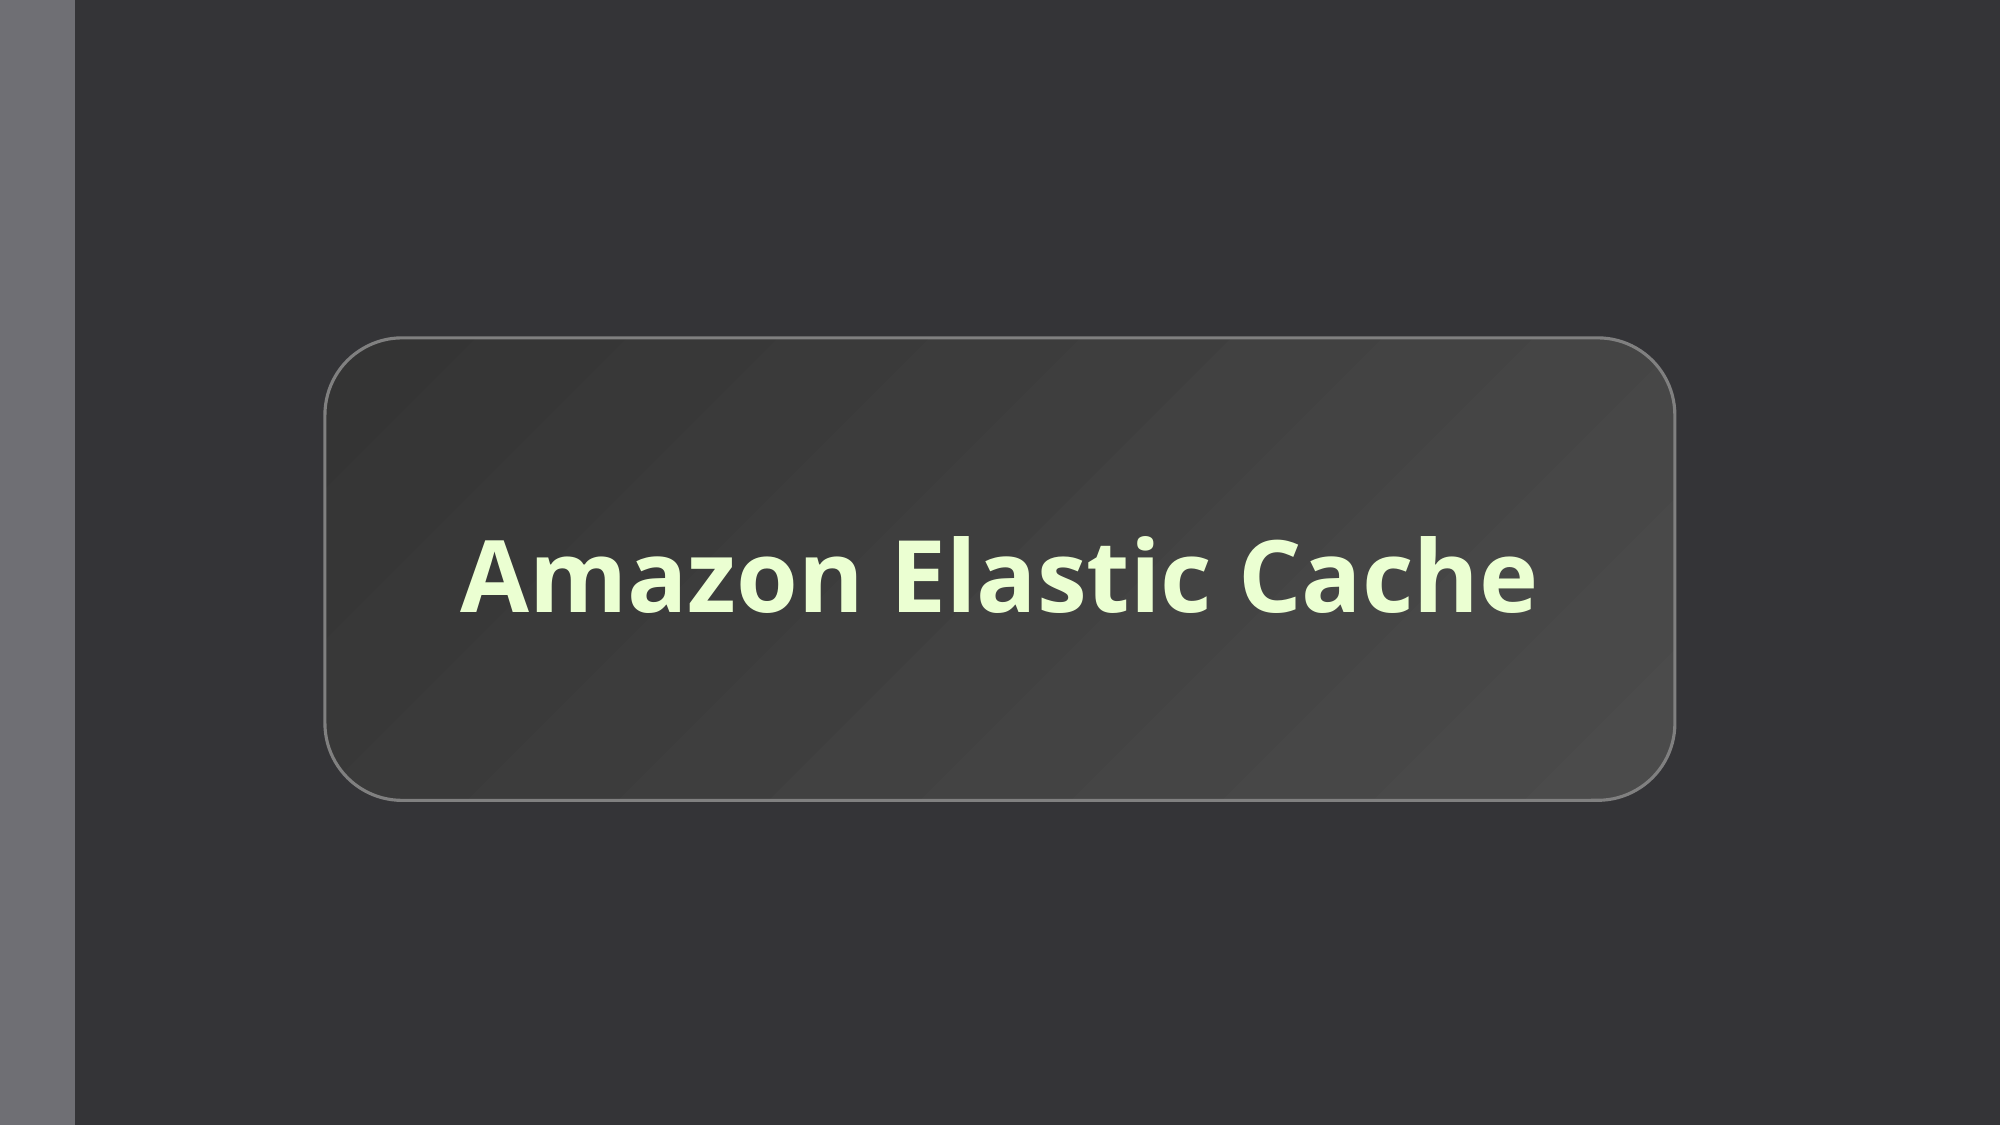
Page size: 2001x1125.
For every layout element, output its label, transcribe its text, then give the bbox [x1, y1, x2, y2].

text_box Amazon Elastic Cache [324, 337, 1675, 801]
